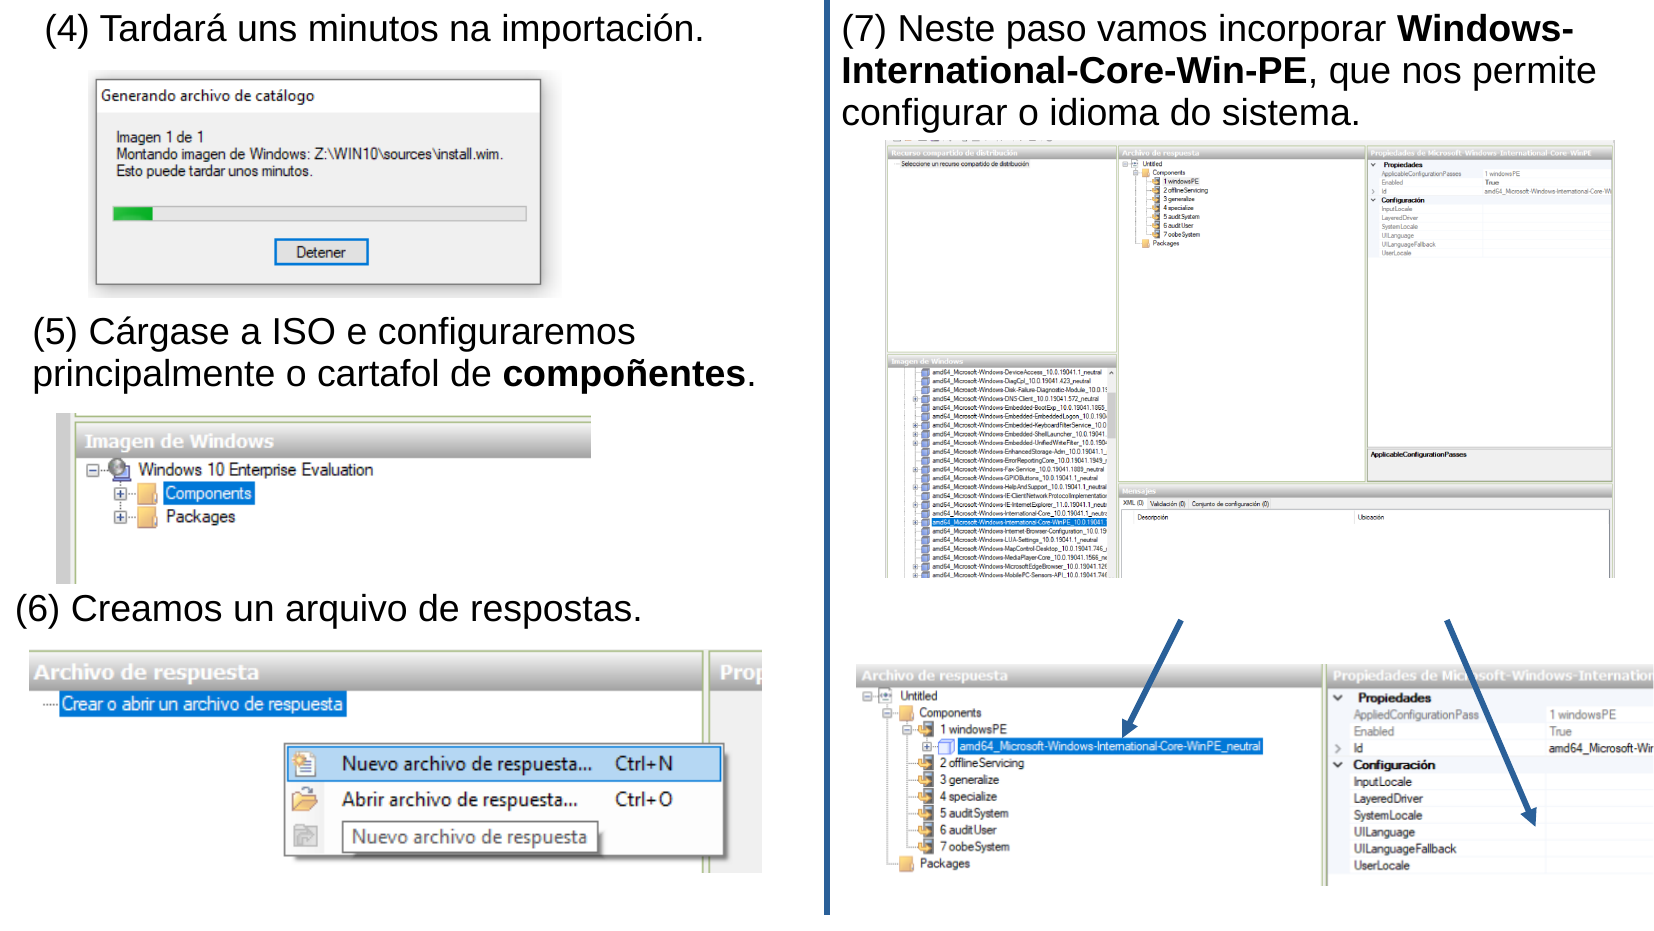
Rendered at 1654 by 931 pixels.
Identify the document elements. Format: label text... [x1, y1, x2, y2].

picture [885, 140, 1615, 578]
text_box (6) Creamos un arquivo de respostas. [0, 580, 798, 680]
text_box (5) Cárgase a ISO e configuraremos principalmente o cartafol de compoñentes. [17, 302, 815, 402]
picture [88, 70, 562, 298]
picture [856, 664, 1654, 886]
text_box (4) Tardará uns minutos na importación. [29, 0, 824, 99]
picture [56, 413, 591, 580]
picture [29, 680, 762, 873]
text_box (7) Neste paso vamos incorporar Windows-International-Core-Win-PE, que nos permite configurar o idioma do sistema. [826, 0, 1625, 141]
